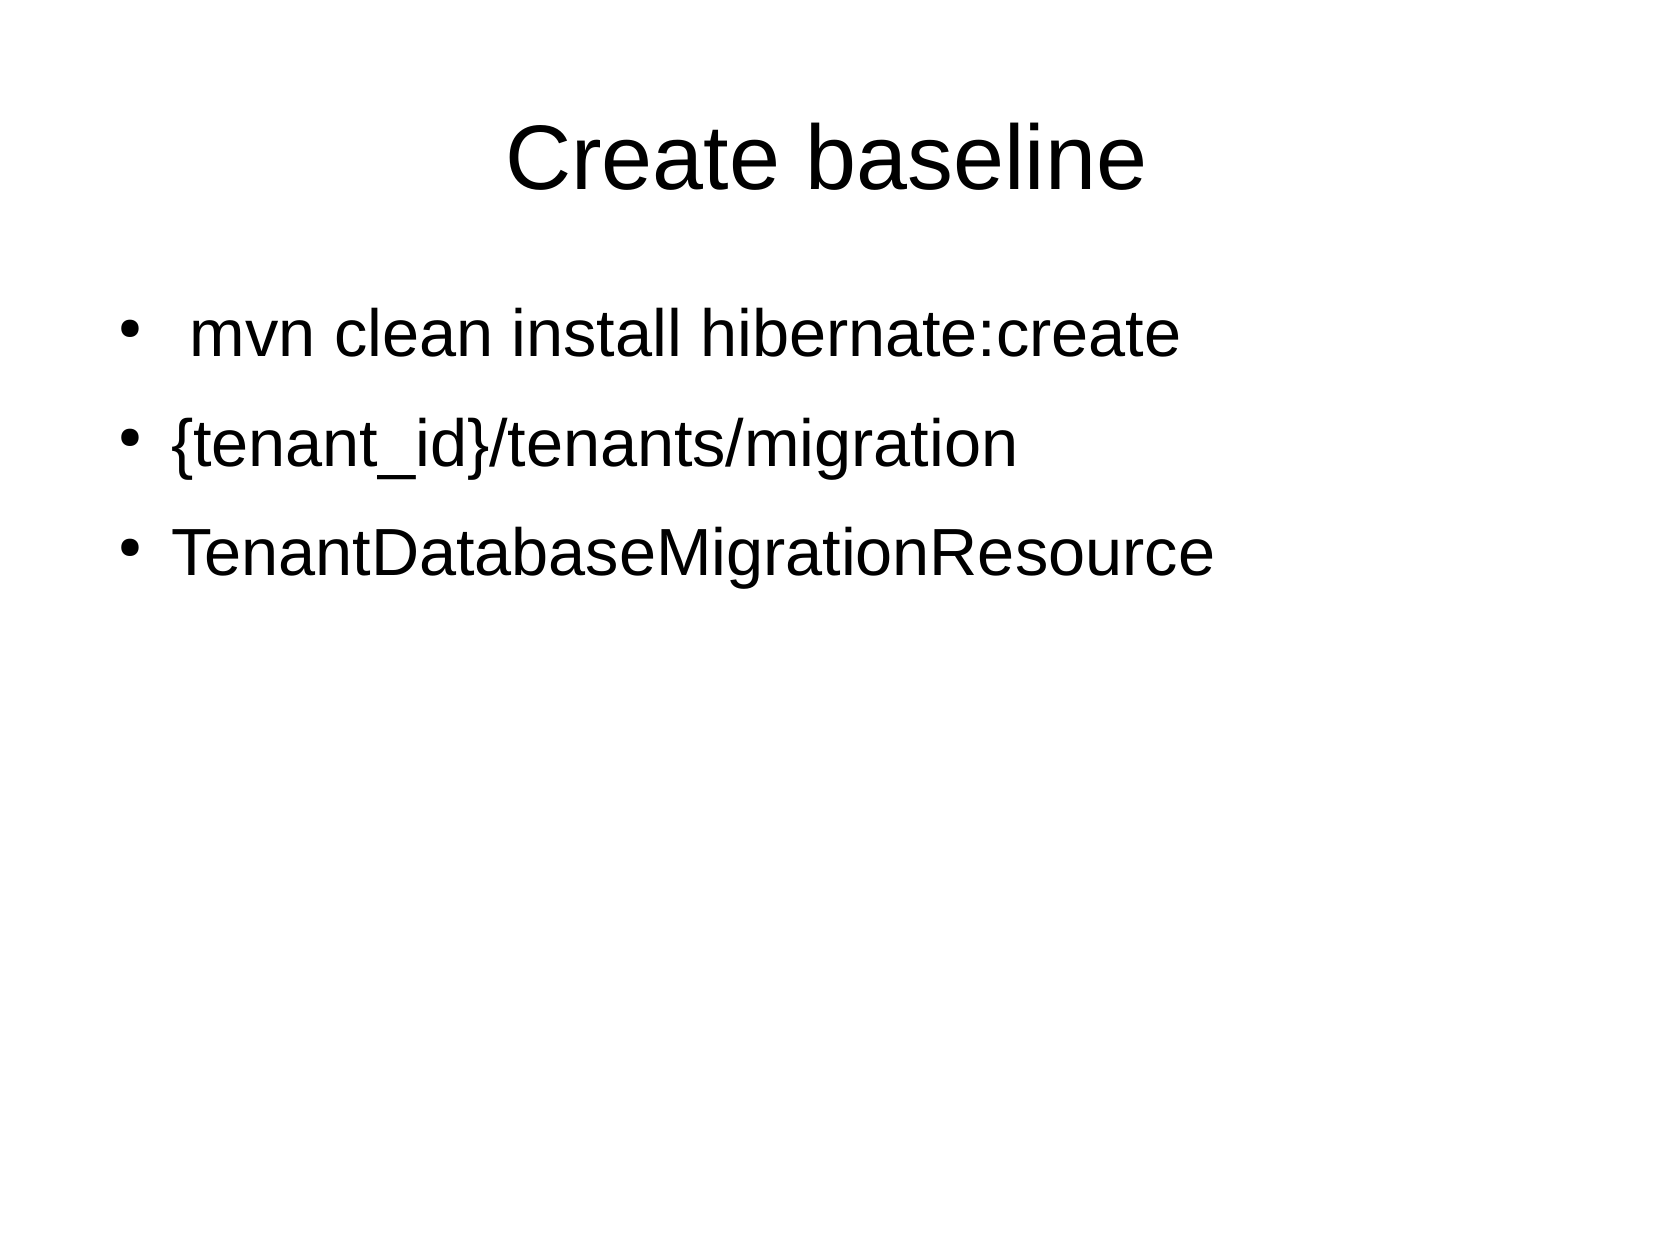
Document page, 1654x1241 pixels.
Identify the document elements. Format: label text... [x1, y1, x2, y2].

title Create baseline [82, 49, 1571, 257]
list mvn clean install hibernate:create {tenant_id}/tenants/migration TenantDatabaseMigrationResource [82, 290, 1571, 1109]
